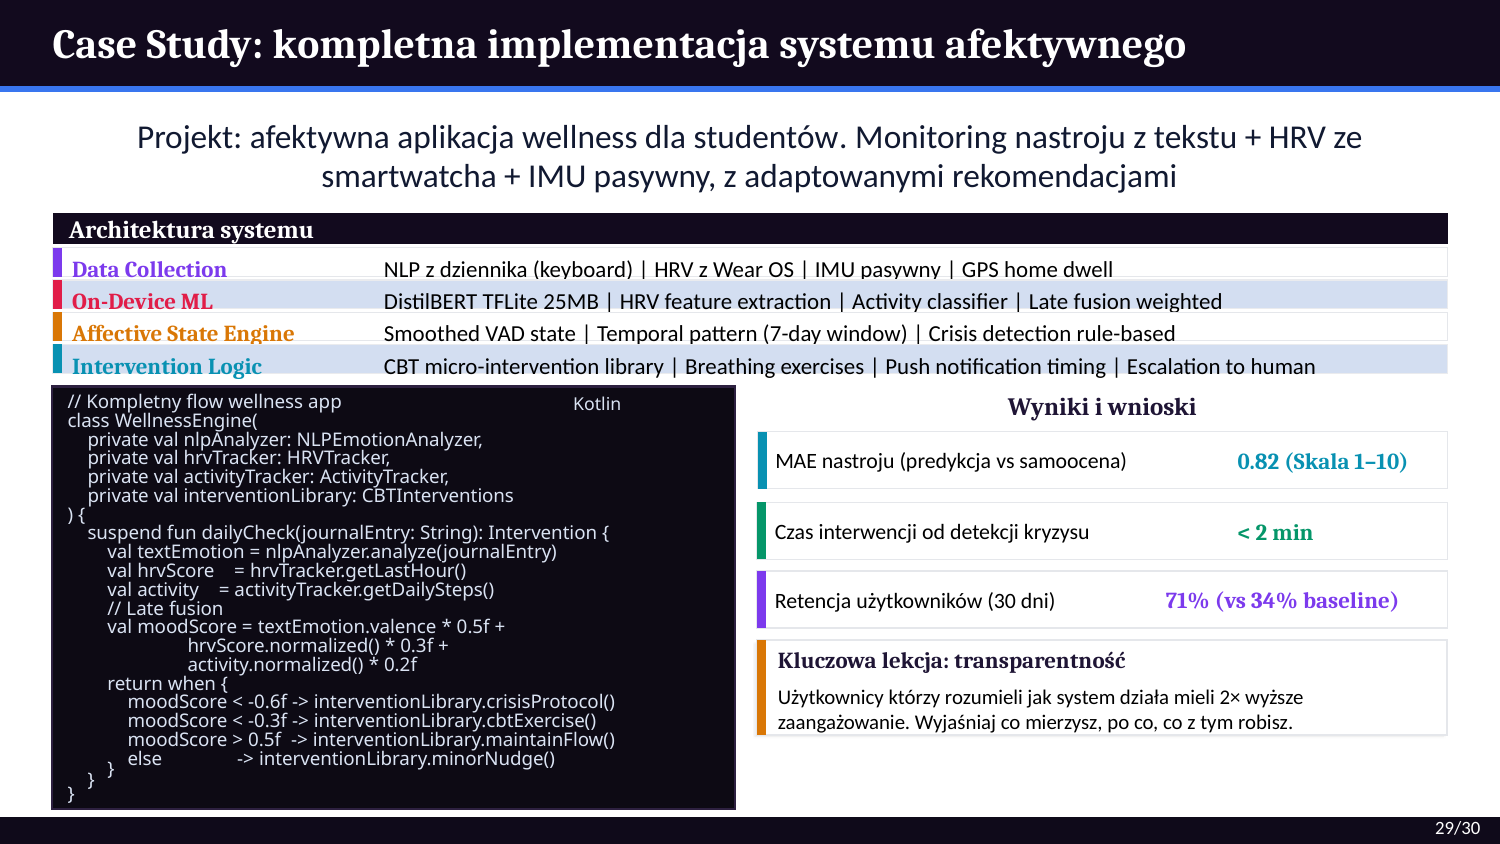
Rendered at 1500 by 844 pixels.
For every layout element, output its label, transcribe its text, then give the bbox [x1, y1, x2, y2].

text_box [912, 366, 920, 373]
text_box [846, 366, 861, 373]
text_box [83, 302, 89, 309]
text_box [863, 334, 869, 341]
text_box [535, 366, 541, 373]
text_box [624, 270, 630, 277]
text_box [609, 270, 617, 277]
text_box [442, 270, 448, 277]
text_box [53, 344, 1448, 373]
text_box [668, 302, 674, 309]
text_box [561, 334, 567, 341]
text_box [1236, 366, 1242, 373]
text_box [421, 334, 427, 341]
text_box [623, 302, 630, 309]
text_box [735, 270, 752, 277]
text_box [881, 334, 888, 341]
text_box [1142, 334, 1149, 341]
text_box [997, 334, 1008, 341]
text_box [1129, 334, 1140, 341]
text_box [697, 302, 704, 309]
text_box [950, 366, 956, 373]
text_box [535, 334, 541, 341]
text_box [228, 334, 238, 341]
text_box [512, 270, 524, 277]
text_box [952, 270, 966, 277]
text_box [723, 302, 740, 309]
text_box [1040, 366, 1049, 373]
text_box [53, 312, 1448, 341]
text_box [875, 366, 887, 373]
text_box Użytkownicy którzy rozumieli jak system działa mieli 2× wyższe zaangażowanie. Wyjaśniaj co mierzysz, po co, co z tym robisz. [778, 684, 1438, 718]
text_box [408, 302, 415, 309]
text_box [774, 334, 791, 341]
text_box [493, 334, 500, 341]
text_box [475, 366, 486, 373]
text_box [952, 334, 960, 341]
text_box [894, 302, 900, 309]
text_box [644, 270, 656, 277]
text_box [526, 270, 535, 277]
text_box [642, 302, 651, 309]
text_box [446, 302, 455, 309]
text_box [118, 366, 128, 373]
text_box Retencja użytkowników (30 dni) [775, 583, 1166, 616]
text_box [106, 334, 117, 341]
text_box [729, 334, 738, 341]
text_box [816, 334, 830, 341]
text_box Case Study: kompletna implementacja systemu afektywnego [53, 0, 1448, 83]
text_box [839, 334, 845, 341]
text_box [213, 366, 222, 373]
text_box [708, 366, 724, 373]
text_box [190, 270, 196, 277]
text_box [248, 334, 254, 341]
text_box [987, 366, 1002, 373]
text_box [700, 366, 707, 373]
text_box [478, 334, 490, 341]
text_box [1073, 270, 1079, 277]
text_box [763, 366, 782, 373]
text_box [754, 302, 761, 309]
text_box [740, 302, 752, 309]
text_box [688, 270, 702, 277]
text_box [1150, 366, 1164, 373]
text_box [805, 270, 816, 277]
text_box < 2 min [1237, 514, 1435, 547]
text_box Architektura systemu [69, 214, 1419, 236]
text_box [1019, 302, 1030, 309]
text_box [578, 366, 584, 373]
text_box [787, 302, 797, 309]
text_box [52, 387, 735, 809]
text_box [386, 366, 398, 373]
text_box [1171, 366, 1180, 373]
text_box [449, 270, 455, 277]
text_box [168, 302, 182, 309]
text_box [1016, 334, 1027, 341]
text_box [1213, 302, 1219, 309]
text_box [104, 270, 114, 277]
text_box [471, 334, 477, 341]
text_box [973, 334, 985, 341]
text_box NLP z dziennika (keyboard) | HRV z Wear OS | IMU pasywny | GPS home dwell [384, 255, 1434, 270]
text_box Kluczowa lekcja: transparentność [778, 640, 1438, 679]
text_box 0.82 (Skala 1–10) [1237, 444, 1435, 477]
text_box [959, 334, 965, 341]
text_box [128, 270, 140, 277]
text_box [663, 334, 675, 341]
text_box [791, 270, 804, 277]
text_box Intervention Logic [72, 351, 372, 366]
text_box [676, 270, 685, 277]
text_box [598, 366, 606, 373]
text_box [1202, 302, 1213, 309]
text_box [1229, 366, 1235, 373]
text_box [1032, 302, 1046, 309]
text_box [1219, 366, 1227, 373]
text_box [1053, 302, 1059, 309]
text_box [1079, 334, 1087, 341]
text_box [952, 302, 959, 309]
text_box [882, 270, 889, 277]
text_box [210, 334, 225, 341]
text_box [127, 302, 138, 309]
text_box [82, 270, 94, 277]
text_box [154, 334, 174, 341]
text_box [1094, 270, 1104, 277]
text_box [1070, 334, 1077, 341]
text_box [167, 270, 178, 277]
text_box [824, 270, 836, 277]
text_box [919, 334, 932, 341]
text_box [907, 302, 915, 309]
text_box [386, 270, 394, 277]
text_box Data Collection [72, 255, 372, 270]
text_box [587, 334, 602, 341]
text_box Czas interwencji od detekcji kryzysu [775, 514, 1225, 547]
text_box [675, 366, 687, 373]
text_box [958, 302, 968, 309]
text_box [833, 366, 840, 373]
text_box [674, 302, 690, 309]
text_box [702, 270, 717, 277]
text_box [519, 334, 536, 341]
text_box [1090, 302, 1098, 309]
text_box [609, 334, 619, 341]
text_box [757, 640, 1447, 735]
text_box Wyniki i wnioski [758, 386, 1448, 425]
text_box [1291, 366, 1300, 373]
text_box [433, 334, 440, 341]
text_box [0, 817, 1420, 844]
text_box [99, 334, 105, 341]
text_box Kotlin [573, 389, 723, 393]
text_box [592, 270, 603, 277]
text_box [715, 334, 721, 341]
text_box [838, 270, 844, 277]
text_box [203, 334, 209, 341]
text_box [451, 366, 458, 373]
text_box [803, 366, 813, 373]
text_box [758, 432, 1448, 489]
text_box [729, 270, 735, 277]
text_box [237, 366, 246, 373]
text_box [904, 334, 918, 341]
text_box [886, 302, 892, 309]
text_box [917, 302, 930, 309]
text_box [783, 366, 795, 373]
text_box [455, 270, 462, 277]
text_box [523, 302, 529, 309]
text_box [567, 334, 586, 341]
text_box [964, 270, 972, 275]
text_box [53, 248, 1448, 277]
text_box [570, 302, 582, 309]
text_box [757, 571, 1447, 628]
text_box [118, 302, 126, 309]
text_box Smoothed VAD state | Temporal pattern (7-day window) | Crisis detection rule-based [384, 319, 1434, 334]
text_box [201, 366, 210, 373]
text_box [552, 270, 564, 277]
text_box [931, 334, 941, 341]
text_box [497, 302, 506, 309]
text_box [837, 366, 845, 373]
text_box [402, 302, 409, 309]
text_box [459, 334, 471, 341]
text_box [158, 302, 167, 309]
text_box [131, 366, 137, 373]
text_box [1049, 270, 1066, 277]
text_box [255, 334, 264, 341]
text_box Affective State Engine [72, 319, 372, 334]
text_box [139, 366, 149, 373]
text_box [1167, 302, 1181, 309]
text_box [412, 270, 429, 277]
text_box [523, 366, 532, 373]
text_box [842, 302, 855, 309]
text_box [461, 302, 471, 309]
text_box [757, 502, 1447, 559]
text_box [798, 334, 808, 341]
text_box [473, 302, 487, 309]
text_box [658, 270, 665, 277]
text_box [230, 366, 236, 373]
text_box [1104, 334, 1122, 341]
text_box [654, 302, 666, 309]
text_box [505, 366, 511, 373]
text_box [99, 302, 110, 309]
text_box [858, 366, 874, 373]
text_box [1003, 302, 1018, 309]
text_box [508, 302, 515, 309]
text_box [469, 270, 479, 277]
text_box [720, 270, 727, 277]
text_box [996, 270, 1006, 277]
text_box [415, 366, 426, 373]
text_box [943, 334, 950, 341]
text_box [548, 302, 563, 309]
text_box CBT micro-intervention library | Breathing exercises | Push notification timing | Escalation to human [384, 351, 1434, 366]
text_box [1149, 302, 1155, 309]
text_box [1155, 302, 1165, 309]
text_box [179, 270, 188, 277]
text_box [630, 366, 642, 373]
text_box [1097, 302, 1103, 309]
text_box [980, 270, 996, 277]
text_box [1077, 302, 1083, 309]
text_box [402, 270, 410, 277]
text_box [545, 270, 552, 277]
text_box [118, 334, 127, 341]
text_box [1130, 302, 1140, 309]
text_box [129, 334, 135, 341]
text_box [1130, 366, 1144, 373]
text_box [53, 280, 1448, 309]
text_box // Kompletny flow wellness app class WellnessEngine( private val nlpAnalyzer: NLPEmotionAnalyzer, private val hrvTracker: HRVTracker, private val activityTracker: ActivityTracker, private val interventionLibrary: CBTInterventions ) { suspend fun dailyCheck(journalEntry: String): Intervention { val textEmotion = nlpAnalyzer.analyze(journalEntry) val hrvScore = hrvTracker.getLastHour() val activity = activityTracker.getDailySteps() // Late fusion val moodScore = textEmotion.valence * 0.5f + hrvScore.normalized() * 0.3f + activity.normalized() * 0.2f return when { moodScore < -0.6f -> interventionLibrary.crisisProtocol() moodScore < -0.3f -> interventionLibrary.cbtExercise() moodScore > 0.5f -> interventionLibrary.maintainFlow() else -> interventionLibrary.minorNudge() } } } [68, 393, 723, 800]
text_box [889, 366, 899, 373]
text_box [542, 334, 554, 341]
text_box [758, 270, 773, 277]
text_box [659, 366, 674, 373]
text_box [1088, 270, 1094, 277]
text_box [1094, 366, 1116, 373]
text_box [888, 270, 895, 277]
text_box [1141, 366, 1149, 373]
text_box [740, 334, 747, 341]
text_box [141, 302, 149, 309]
text_box [936, 270, 951, 277]
text_box [595, 302, 609, 309]
text_box [146, 334, 153, 341]
text_box [106, 366, 115, 373]
text_box [1027, 334, 1037, 341]
text_box [897, 334, 904, 341]
text_box [529, 302, 549, 309]
text_box [731, 366, 737, 373]
text_box [967, 334, 974, 341]
text_box Projekt: afektywna aplikacja wellness dla studentów. Monitoring nastroju z tekstu + HRV ze smartwatcha + IMU pasywny, z adaptowanymi rekomendacjami [53, 107, 1448, 183]
text_box [779, 270, 791, 277]
text_box [1009, 334, 1016, 341]
text_box [1115, 302, 1121, 309]
text_box /30 [1420, 817, 1500, 844]
text_box [765, 334, 775, 341]
text_box [1066, 270, 1072, 277]
text_box [468, 366, 474, 373]
text_box [429, 270, 442, 277]
text_box [815, 366, 821, 373]
text_box [897, 270, 906, 277]
text_box [698, 334, 709, 341]
text_box [183, 334, 193, 341]
text_box [756, 334, 765, 341]
text_box [460, 366, 467, 373]
text_box [489, 302, 495, 309]
text_box [830, 302, 841, 309]
text_box [617, 270, 623, 277]
text_box [175, 334, 181, 341]
text_box [850, 270, 862, 277]
text_box [1020, 366, 1026, 373]
text_box [682, 334, 691, 341]
text_box [930, 302, 938, 309]
text_box [580, 270, 586, 277]
text_box [869, 270, 880, 277]
text_box [1199, 366, 1205, 373]
text_box [1117, 366, 1128, 373]
text_box [991, 302, 1001, 309]
text_box [405, 366, 413, 373]
text_box [771, 270, 780, 275]
text_box [985, 334, 991, 341]
text_box [117, 270, 128, 277]
text_box [1059, 302, 1075, 309]
text_box [610, 302, 621, 309]
text_box [392, 302, 400, 309]
text_box [868, 302, 878, 309]
text_box [1243, 366, 1252, 373]
text_box On-Device ML [72, 287, 372, 302]
text_box 71% (vs 34% baseline) [1166, 583, 1435, 616]
text_box [722, 334, 729, 341]
text_box [512, 366, 521, 373]
text_box [822, 366, 831, 373]
text_box [907, 366, 915, 373]
text_box [0, 0, 1500, 92]
text_box [1148, 334, 1155, 341]
text_box [1195, 302, 1202, 309]
text_box [53, 213, 1448, 244]
text_box [769, 302, 781, 309]
text_box [1155, 334, 1166, 341]
text_box [716, 302, 723, 309]
text_box MAE nastroju (predykcja vs samoocena) [776, 444, 1226, 477]
text_box [542, 366, 552, 373]
text_box [791, 334, 797, 341]
text_box [1166, 334, 1172, 341]
text_box [648, 366, 657, 373]
text_box [929, 366, 937, 373]
text_box DistilBERT TFLite 25MB | HRV feature extraction | Activity classifier | Late fusion weighted [384, 287, 1434, 302]
text_box [940, 302, 950, 309]
text_box [630, 270, 643, 277]
text_box [566, 270, 573, 277]
